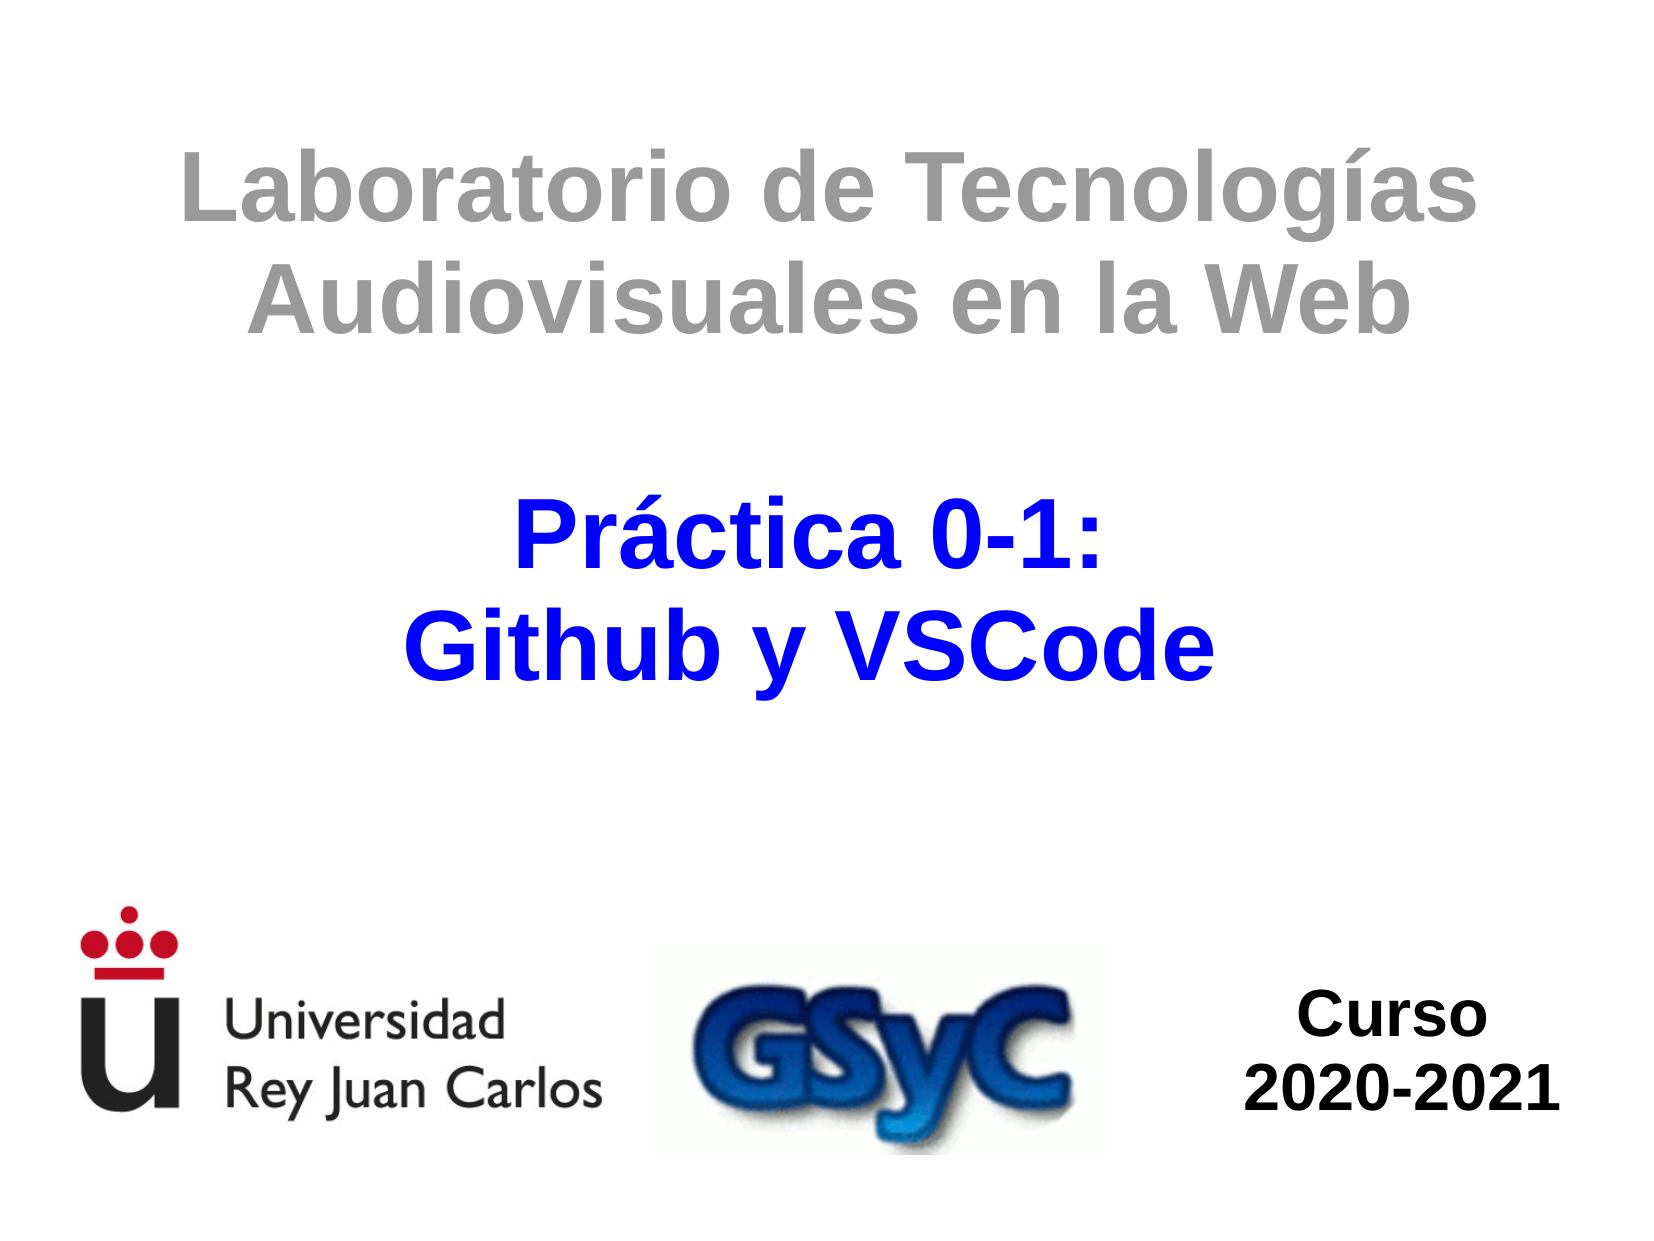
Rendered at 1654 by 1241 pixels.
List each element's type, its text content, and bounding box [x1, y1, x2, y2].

title Práctica 0-1: Github y VSCode [135, 478, 1486, 702]
picture [46, 884, 631, 1141]
title Curso 2020-2021 [1200, 975, 1606, 1126]
title Laboratorio de Tecnologías Audiovisuales en la Web [144, 75, 1516, 411]
picture [653, 944, 1111, 1156]
